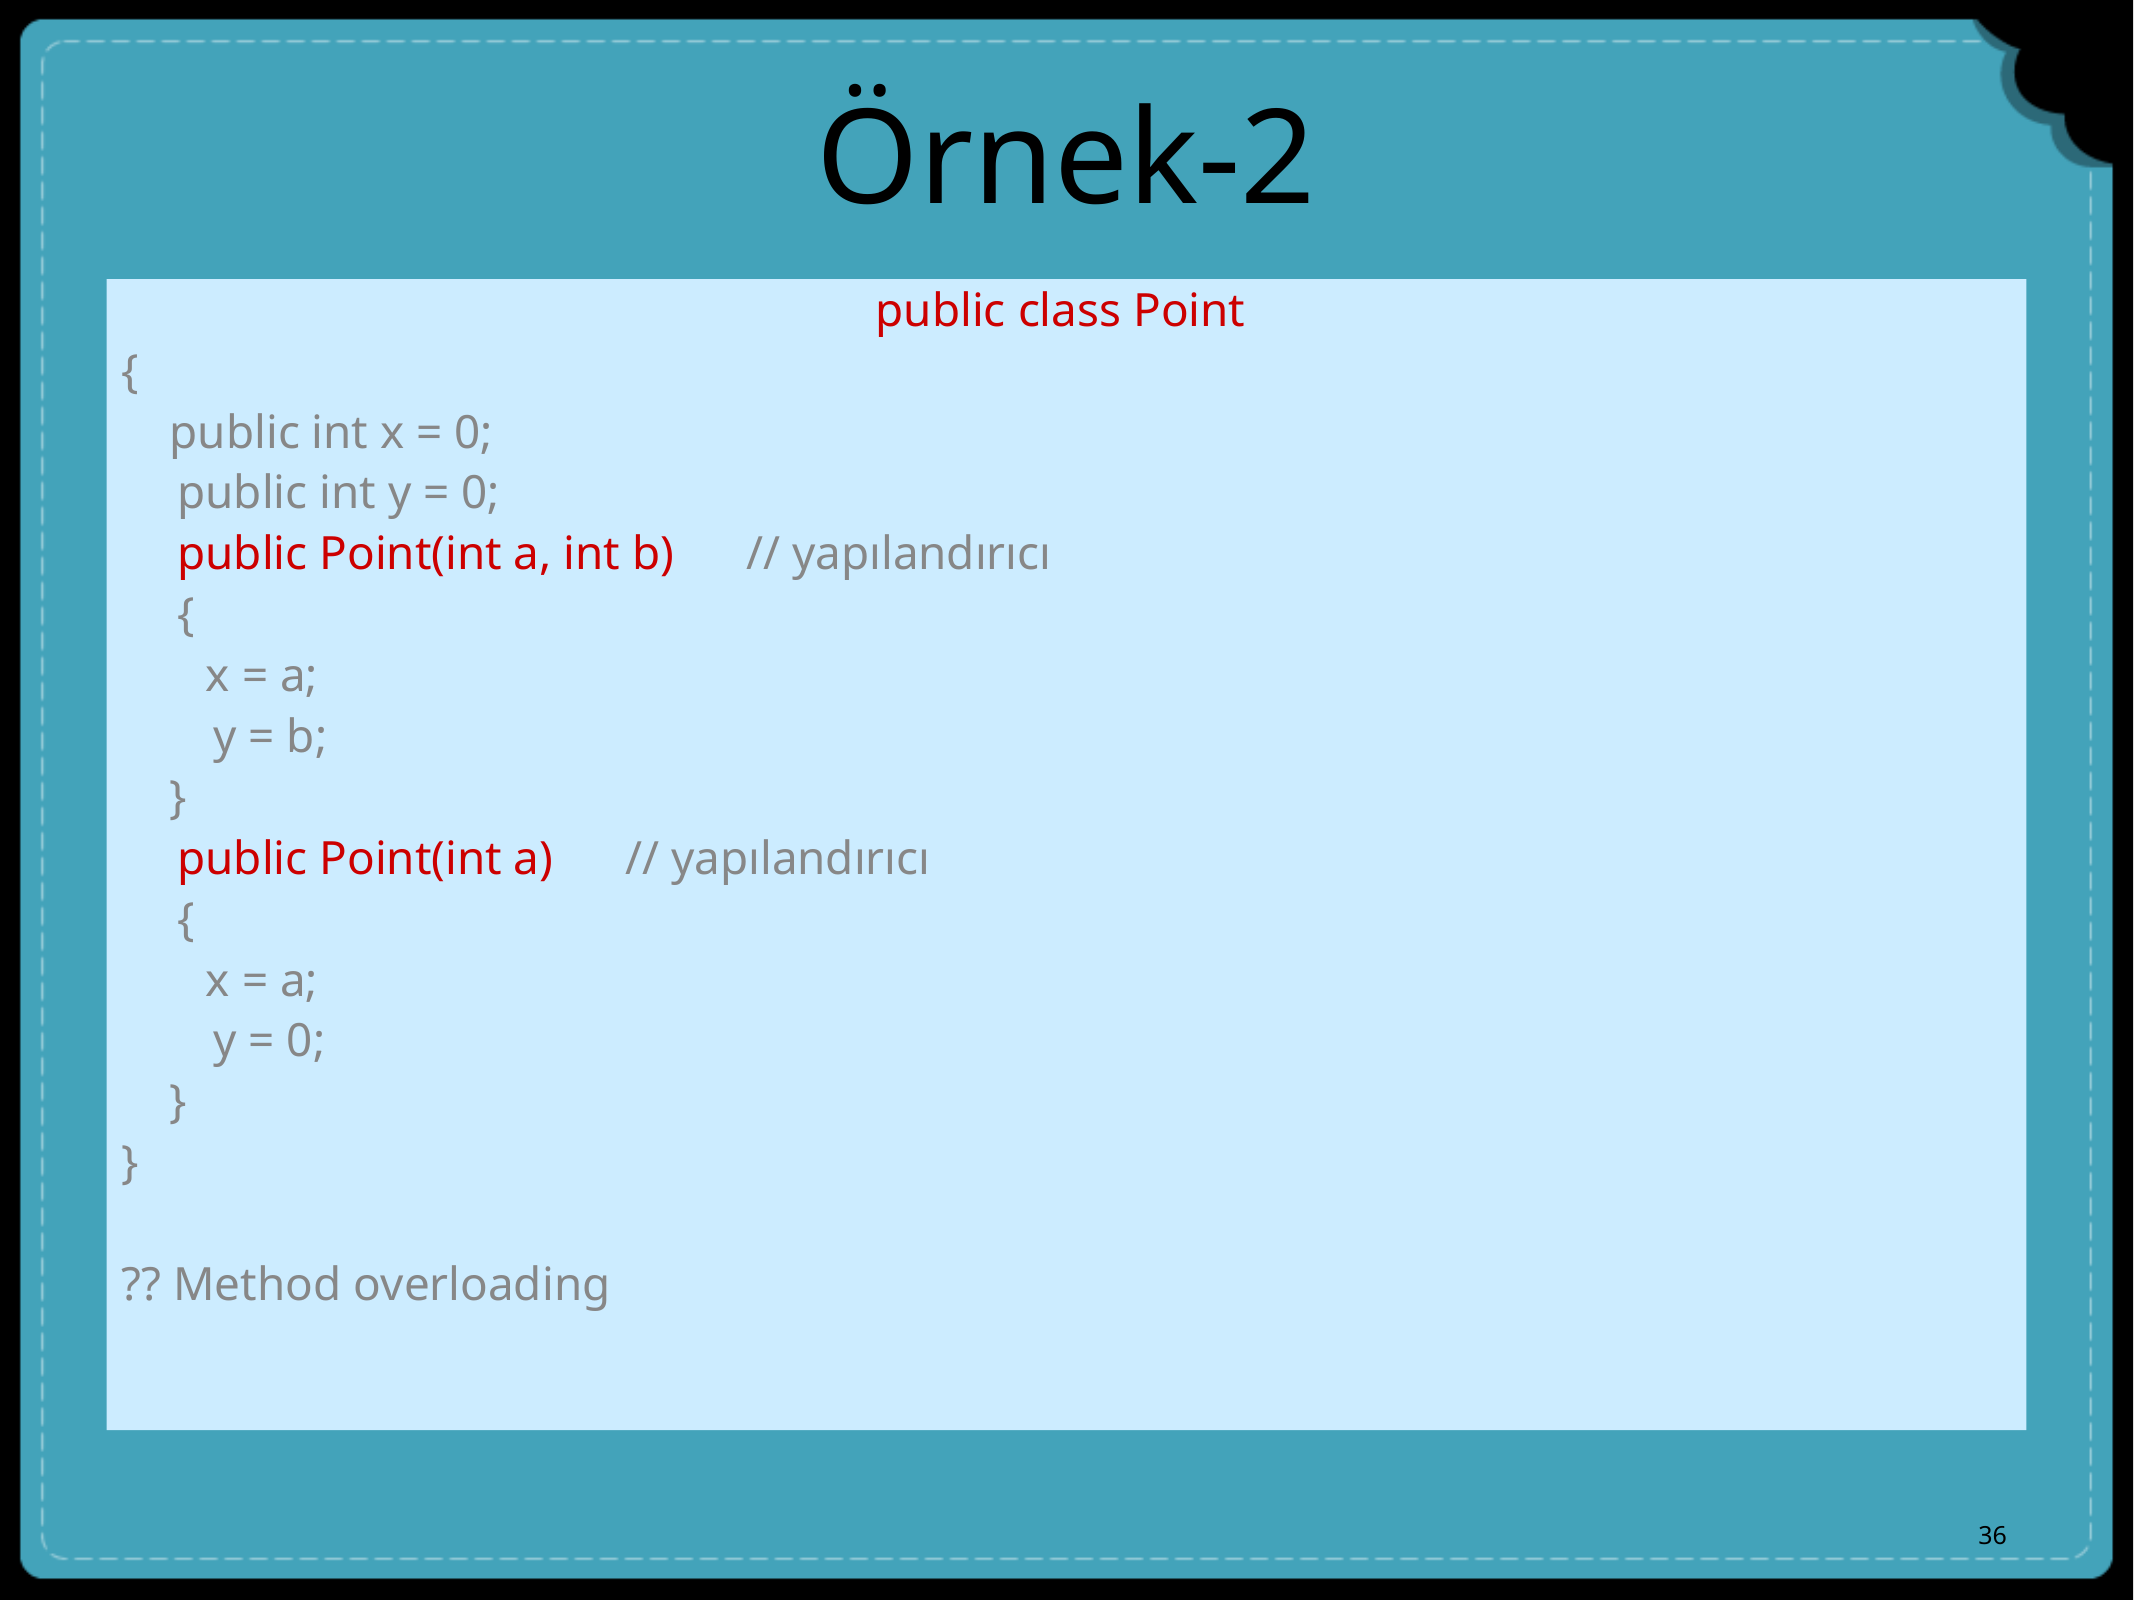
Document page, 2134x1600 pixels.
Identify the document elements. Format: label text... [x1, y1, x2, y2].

title Örnek-2 [106, 64, 2027, 279]
picture [0, 0, 2134, 1600]
list public class Point { public int x = 0; public int y = 0; public Point(int a, int b) // yapılandırıcı { x = a; y = b; } public Point(int a) // yapılandırıcı { x = a; y = 0; } } ?? Method overloading [106, 279, 2027, 1431]
